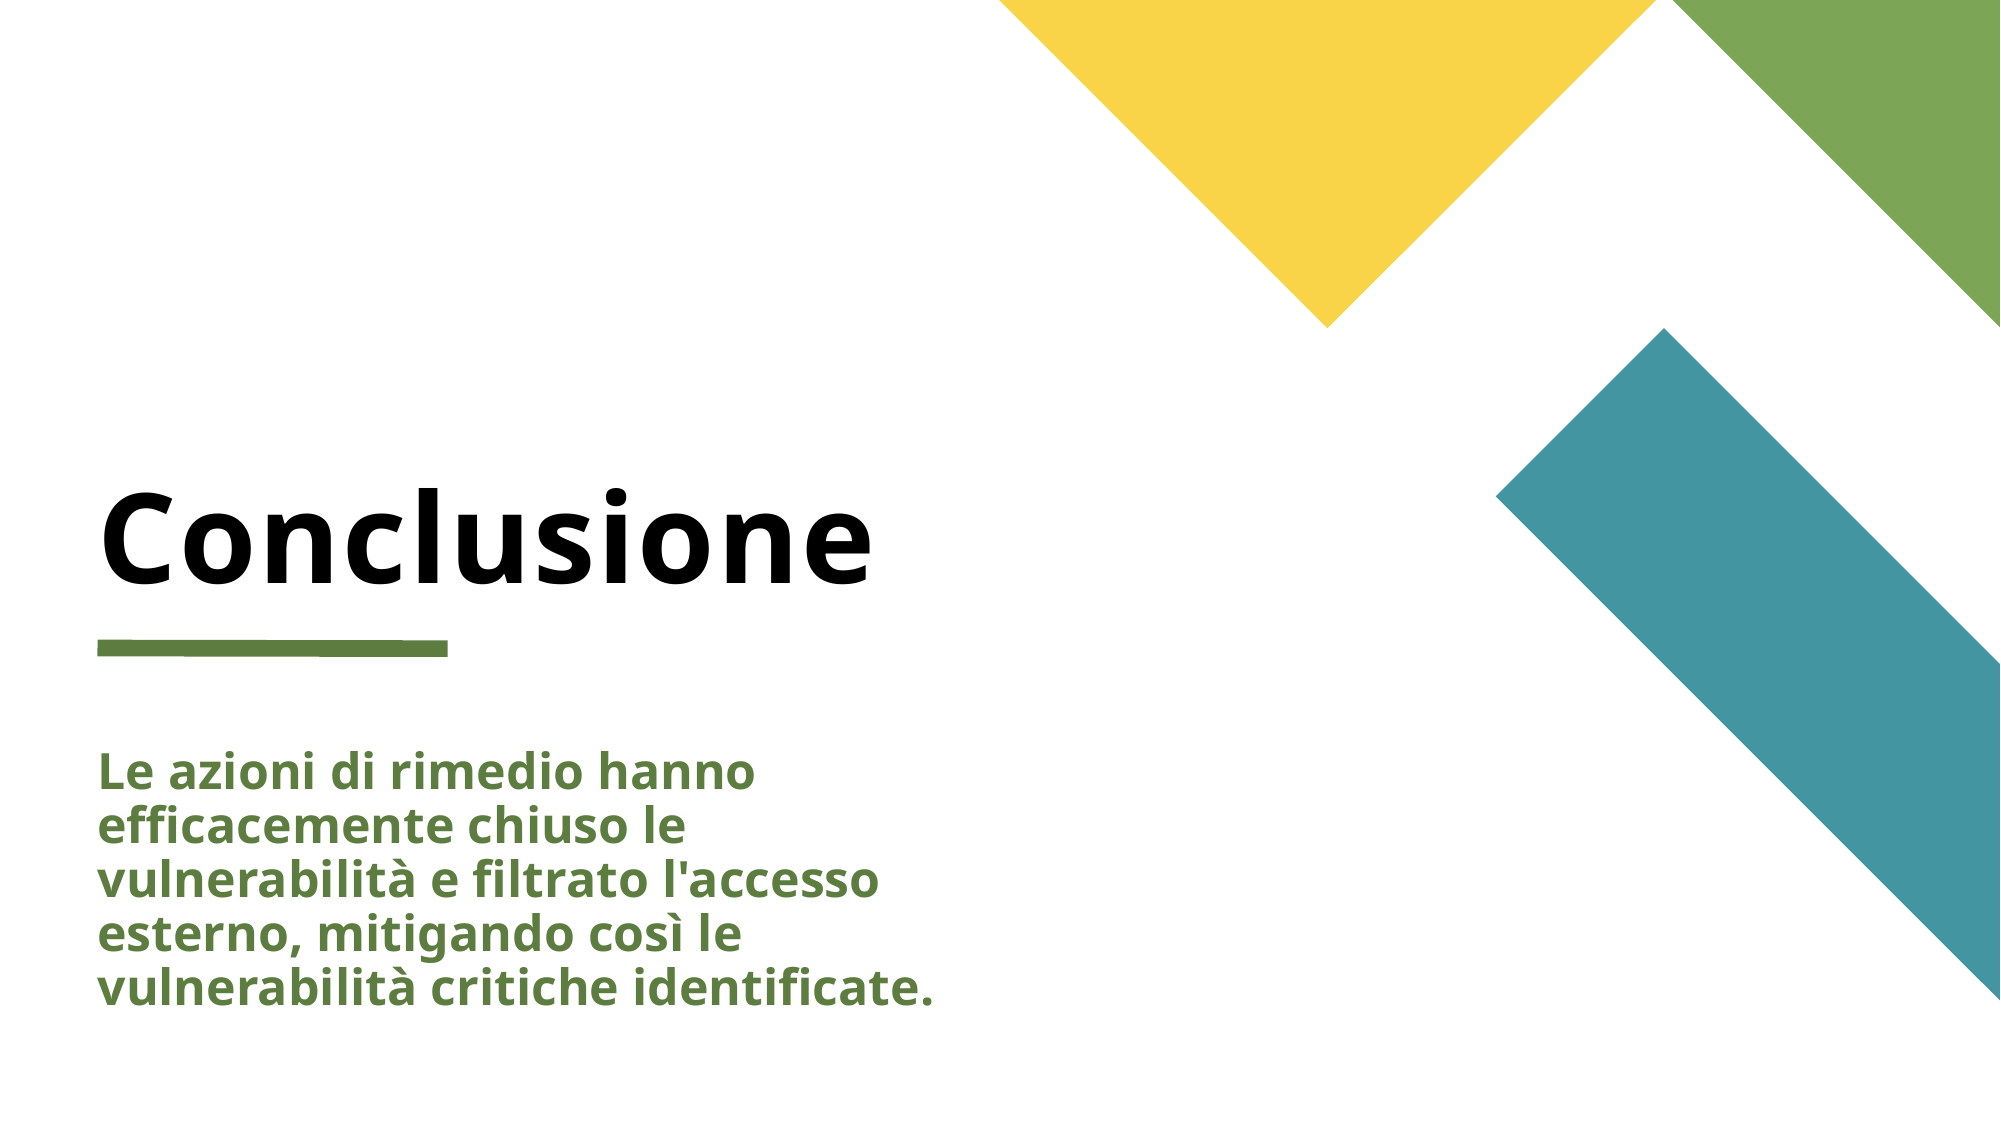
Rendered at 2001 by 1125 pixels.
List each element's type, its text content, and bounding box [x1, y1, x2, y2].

title Conclusione [97, 67, 998, 608]
list Le azioni di rimedio hanno efficacemente chiuso le vulnerabilità e filtrato l'accesso esterno, mitigando così le vulnerabilità critiche identificate. [97, 746, 998, 1017]
